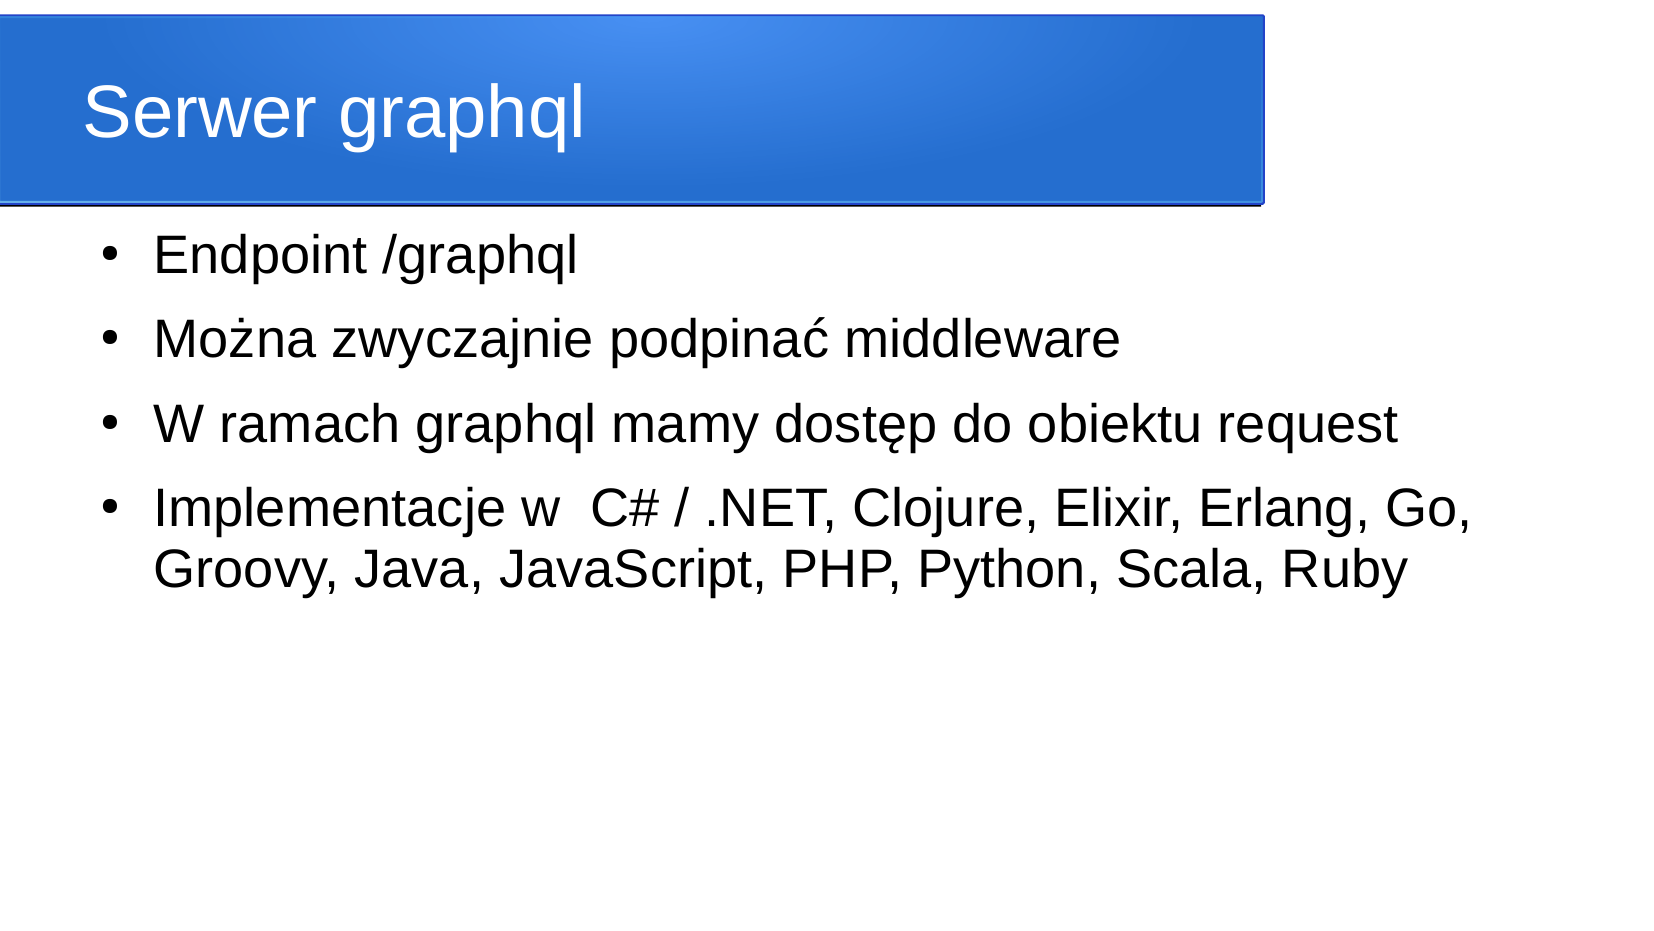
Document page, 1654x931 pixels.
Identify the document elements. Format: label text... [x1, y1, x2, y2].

title Serwer graphql [82, 35, 1235, 189]
list Endpoint /graphql Można zwyczajnie podpinać middleware W ramach graphql mamy dostęp do obiektu request Implementacje w C# / .NET, Clojure, Elixir, Erlang, Go, Groovy, Java, JavaScript, PHP, Python, Scala, Ruby [82, 224, 1571, 764]
